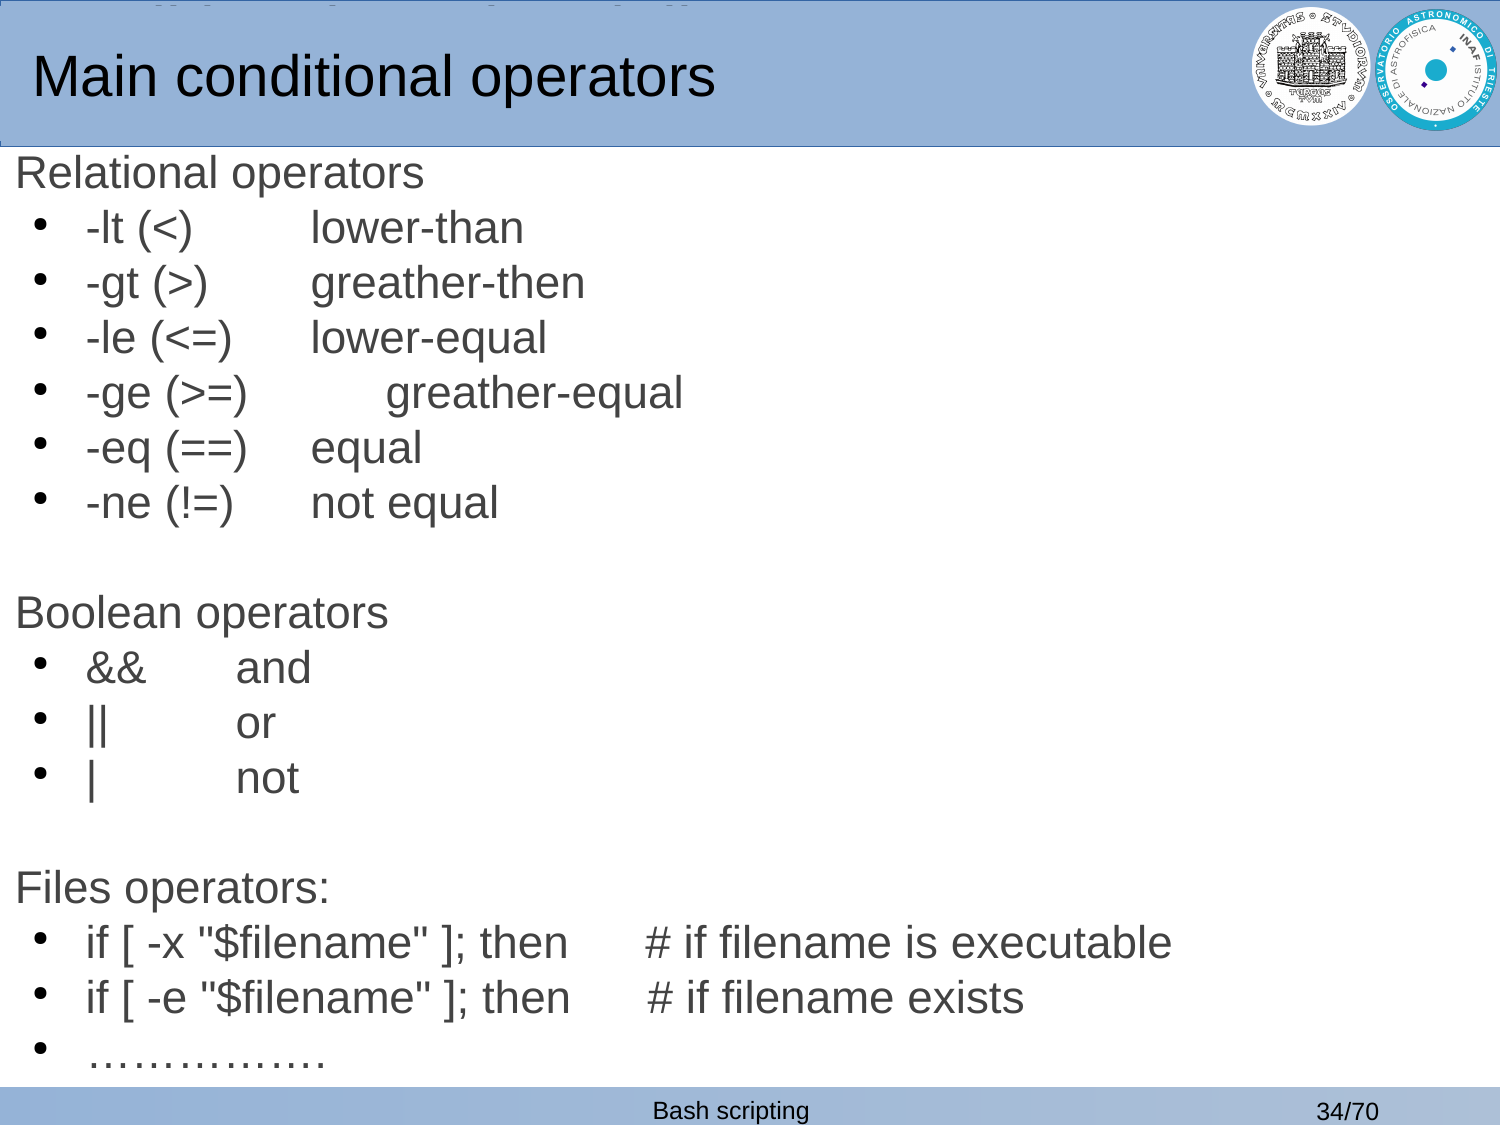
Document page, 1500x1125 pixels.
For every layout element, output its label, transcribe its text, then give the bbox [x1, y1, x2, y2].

list Relational operators -lt (<) lower-than -gt (>) greather-then -le (<=) lower-equal -ge (>=) greather-equal -eq (==) equal -ne (!=) not equal Boolean operators && and || or | not Files operators: if [ -x "$filename" ]; then # if filename is executable if [ -e "$filename" ]; then # if filename exists ……………. [0, 135, 1500, 1081]
text_box Main conditional operators [0, 5, 1232, 141]
title Traditional service delivery [0, 0, 1500, 135]
